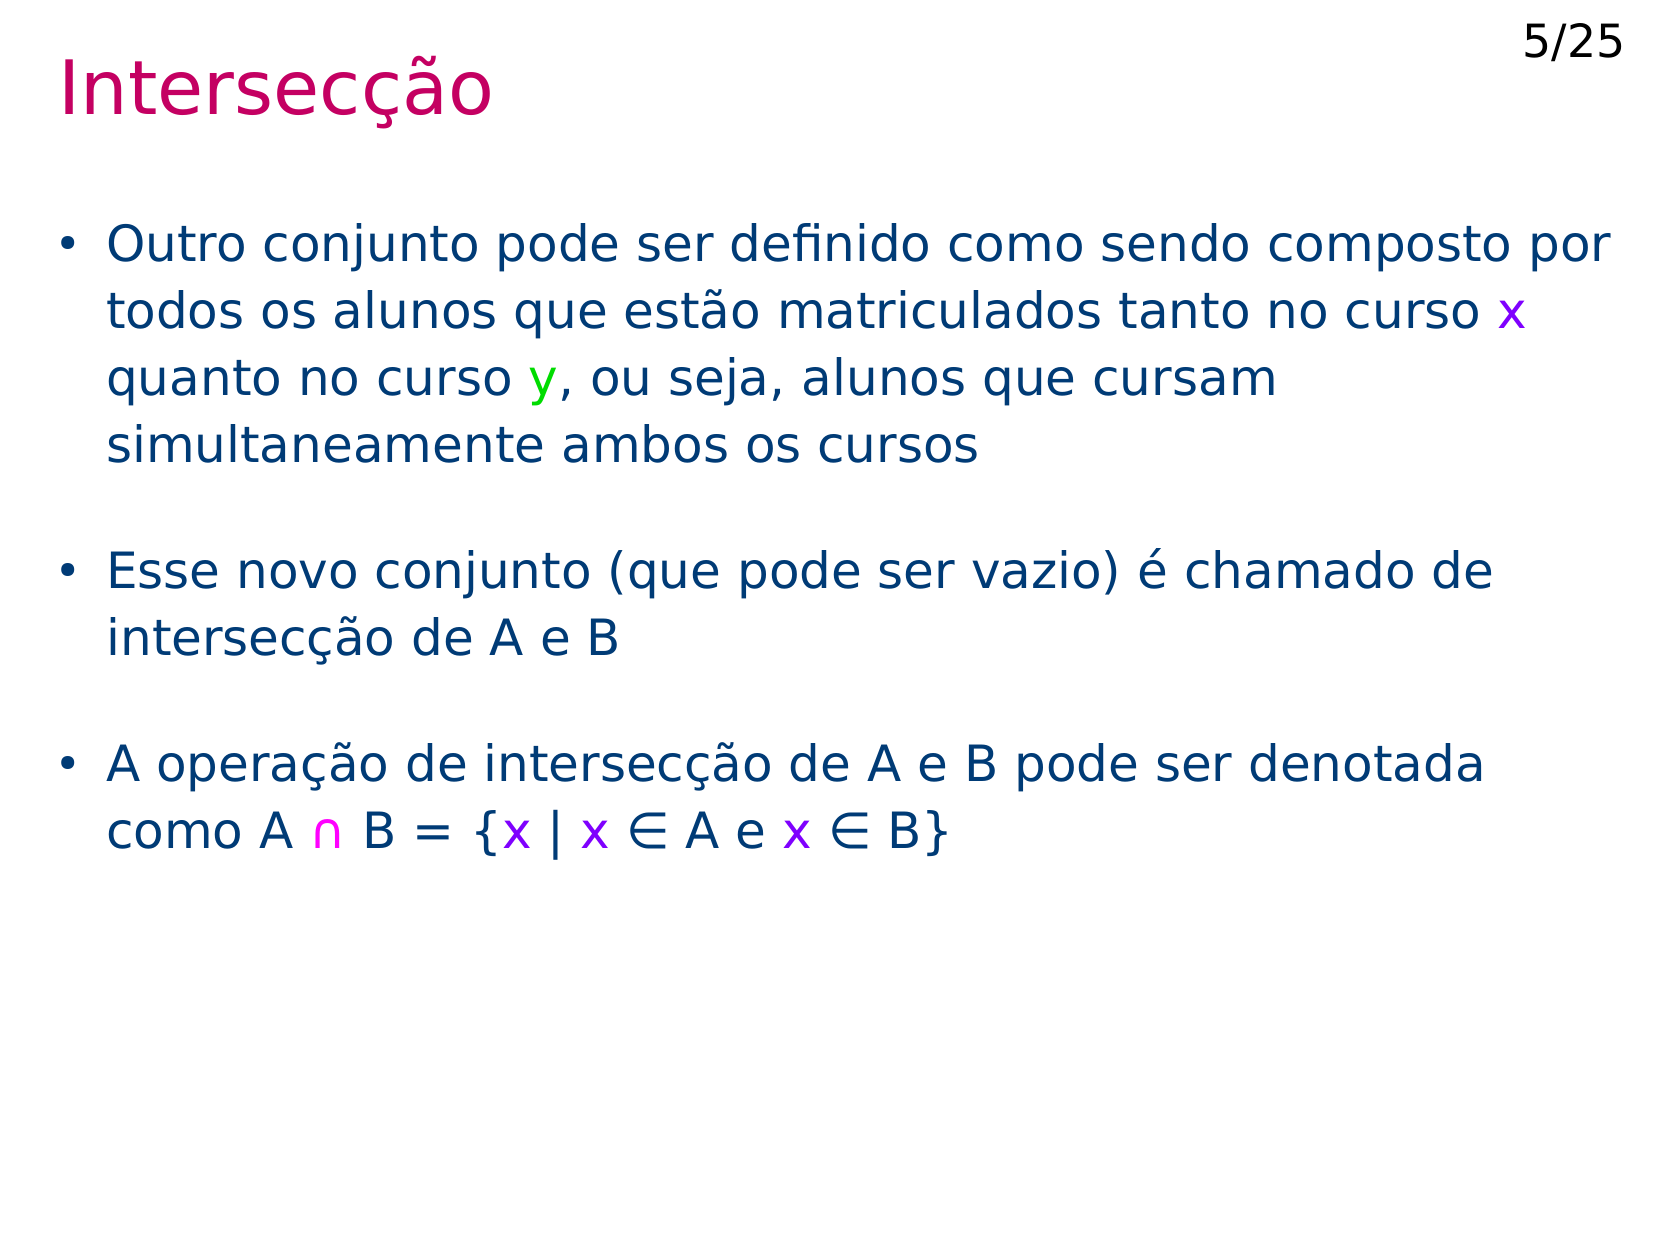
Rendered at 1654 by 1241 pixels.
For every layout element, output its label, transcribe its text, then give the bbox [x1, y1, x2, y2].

list Outro conjunto pode ser definido como sendo composto por todos os alunos que estão matriculados tanto no curso x quanto no curso y, ou seja, alunos que cursam simultaneamente ambos os cursos Esse novo conjunto (que pode ser vazio) é chamado de intersecção de A e B A operação de intersecção de A e B pode ser denotada como A ∩ B = {x | x ∈ A e x ∈ B} [59, 206, 1625, 1211]
title Intersecção [59, 29, 1625, 148]
